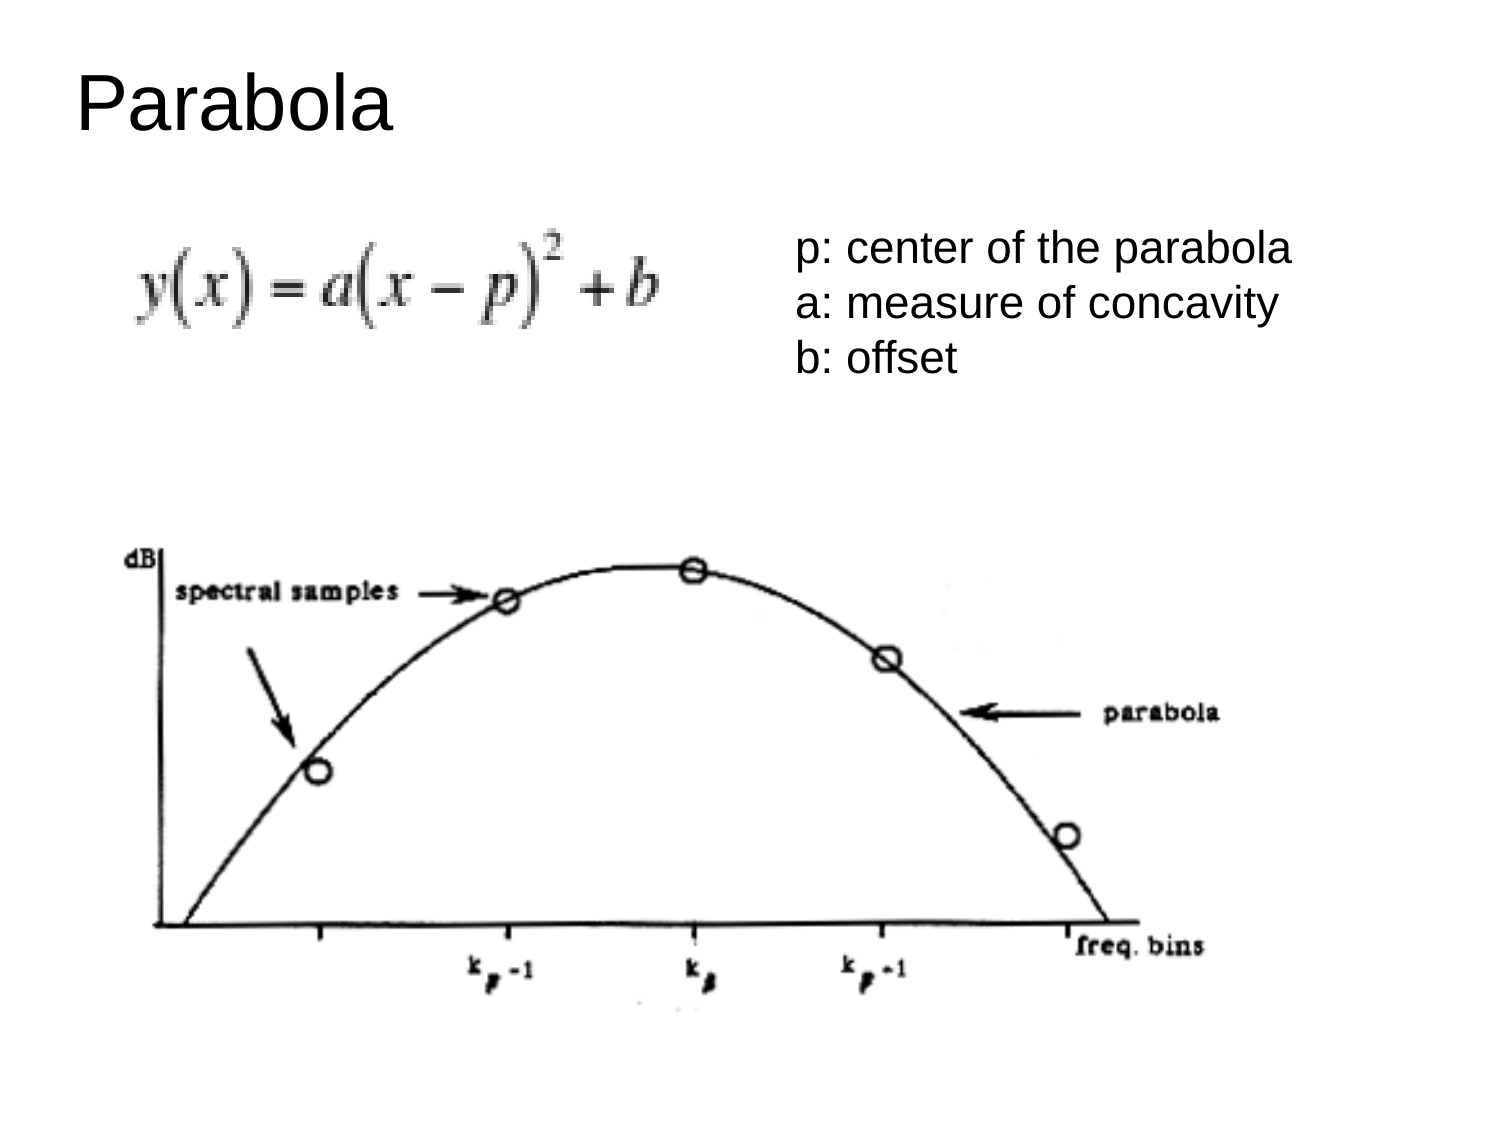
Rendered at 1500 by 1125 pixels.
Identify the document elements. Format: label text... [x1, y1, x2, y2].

picture [125, 224, 661, 330]
text_box p: center of the parabola a: measure of concavity b: offset [780, 210, 1308, 391]
title Parabola [75, 9, 1425, 198]
picture [120, 522, 1231, 1021]
